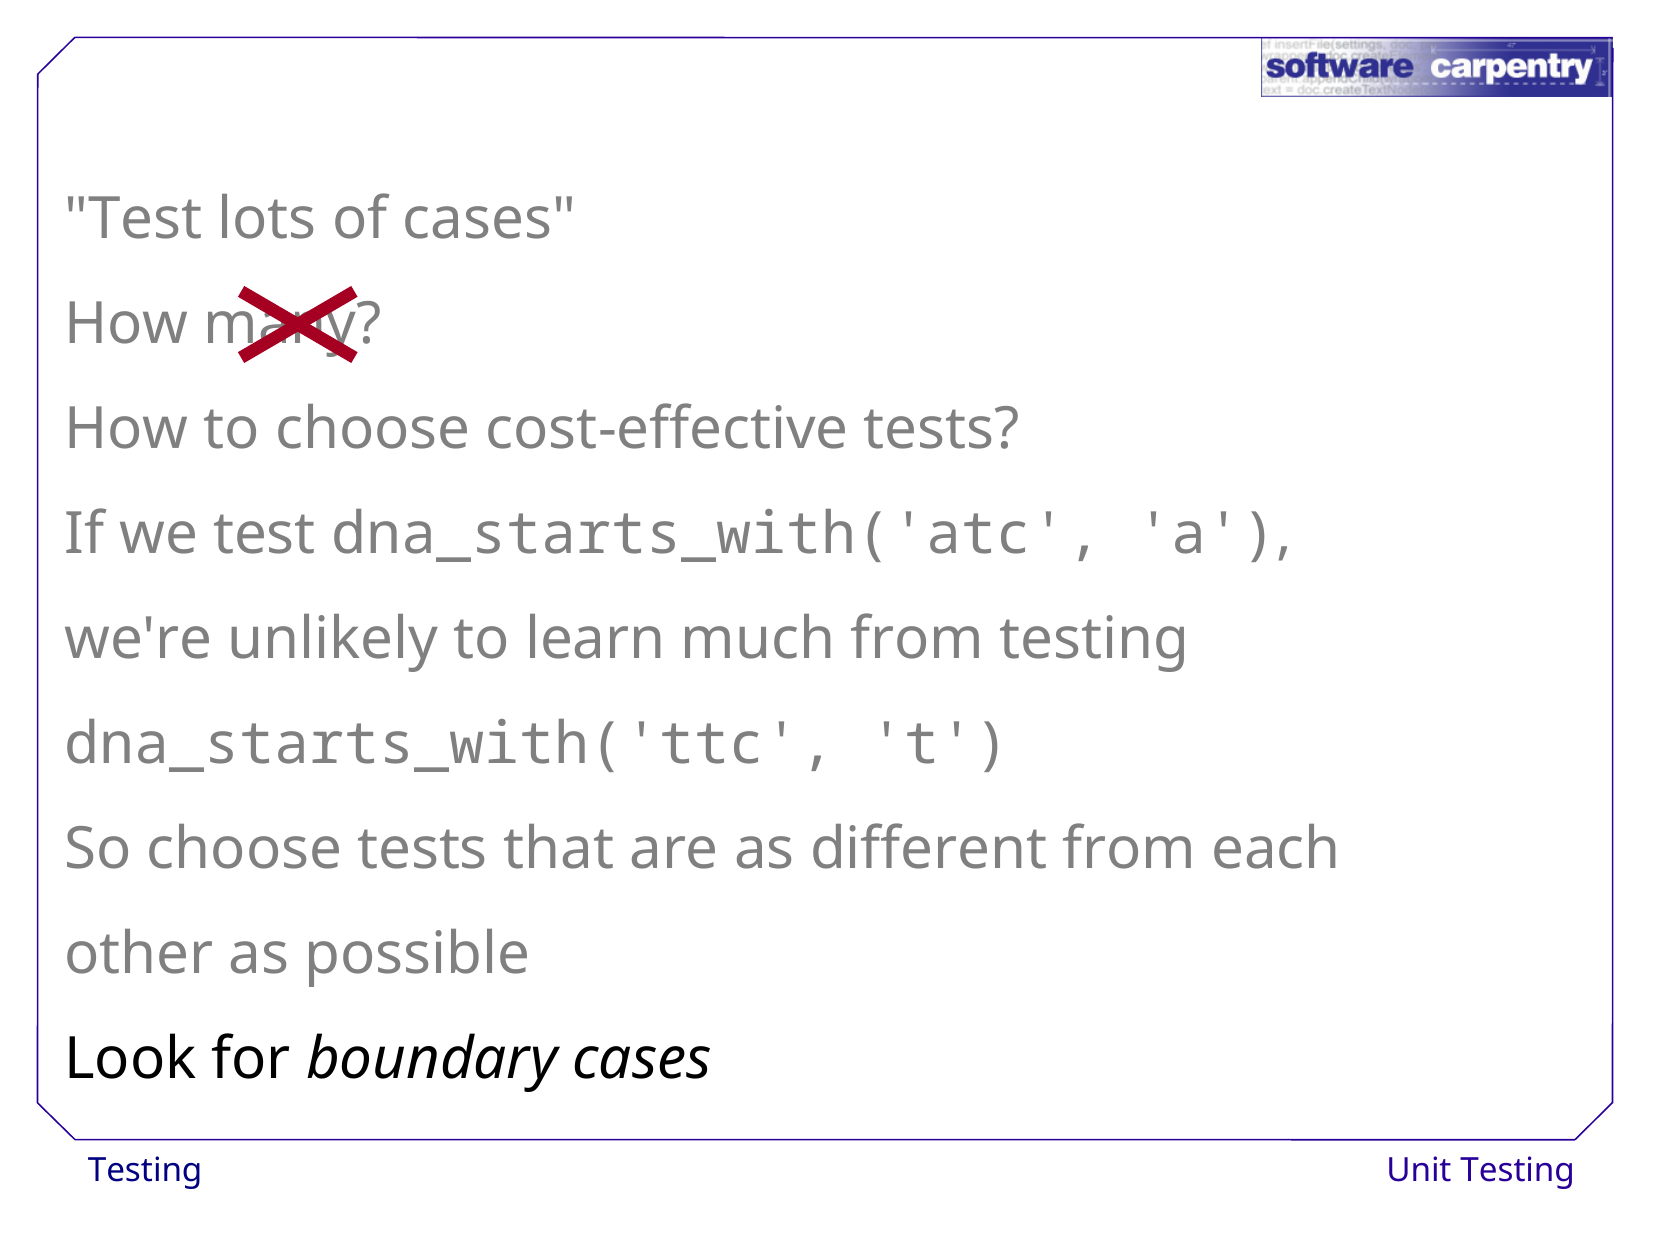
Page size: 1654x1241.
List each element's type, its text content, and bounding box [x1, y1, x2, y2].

text_box "Test lots of cases" How many? How to choose cost-effective tests? If we test dna_starts_with('atc', 'a'), we're unlikely to learn much from testing dna_starts_with('ttc', 't') So choose tests that are as different from each other as possible Look for boundary cases [49, 138, 1507, 1098]
picture [1261, 39, 1613, 97]
